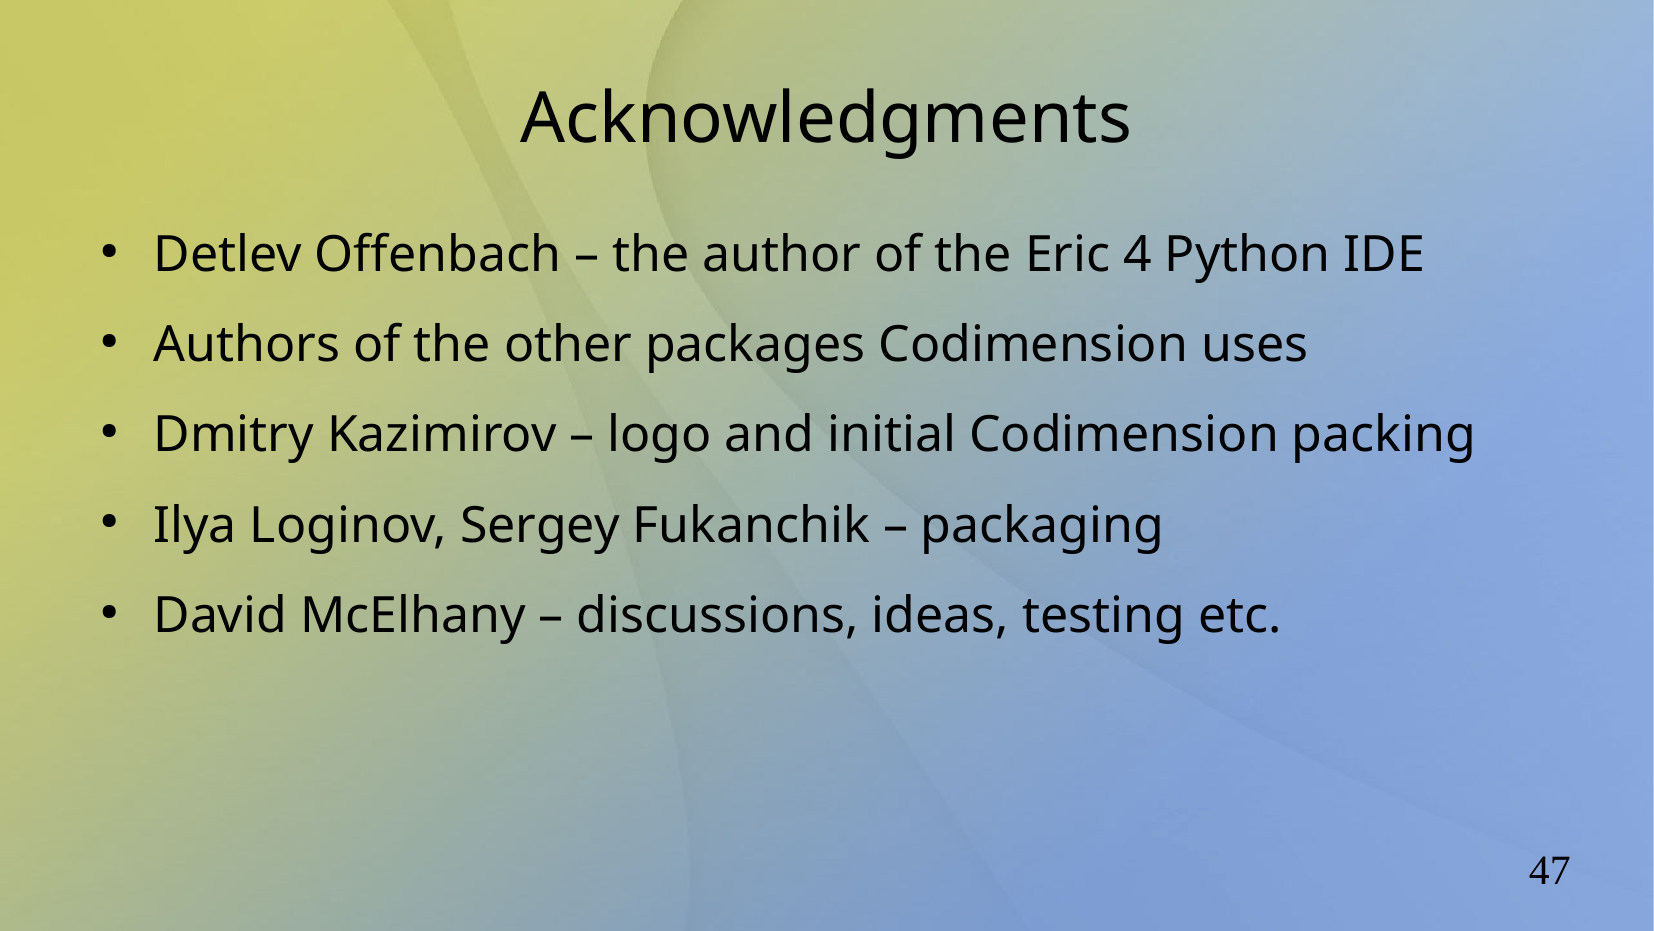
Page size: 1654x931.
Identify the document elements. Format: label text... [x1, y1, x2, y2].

picture [0, 0, 1654, 931]
title Acknowledgments [82, 37, 1571, 193]
list Detlev Offenbach – the author of the Eric 4 Python IDE Authors of the other packages Codimension uses Dmitry Kazimirov – logo and initial Codimension packing Ilya Loginov, Sergey Fukanchik – packaging David McElhany – discussions, ideas, testing etc. [82, 217, 1571, 758]
